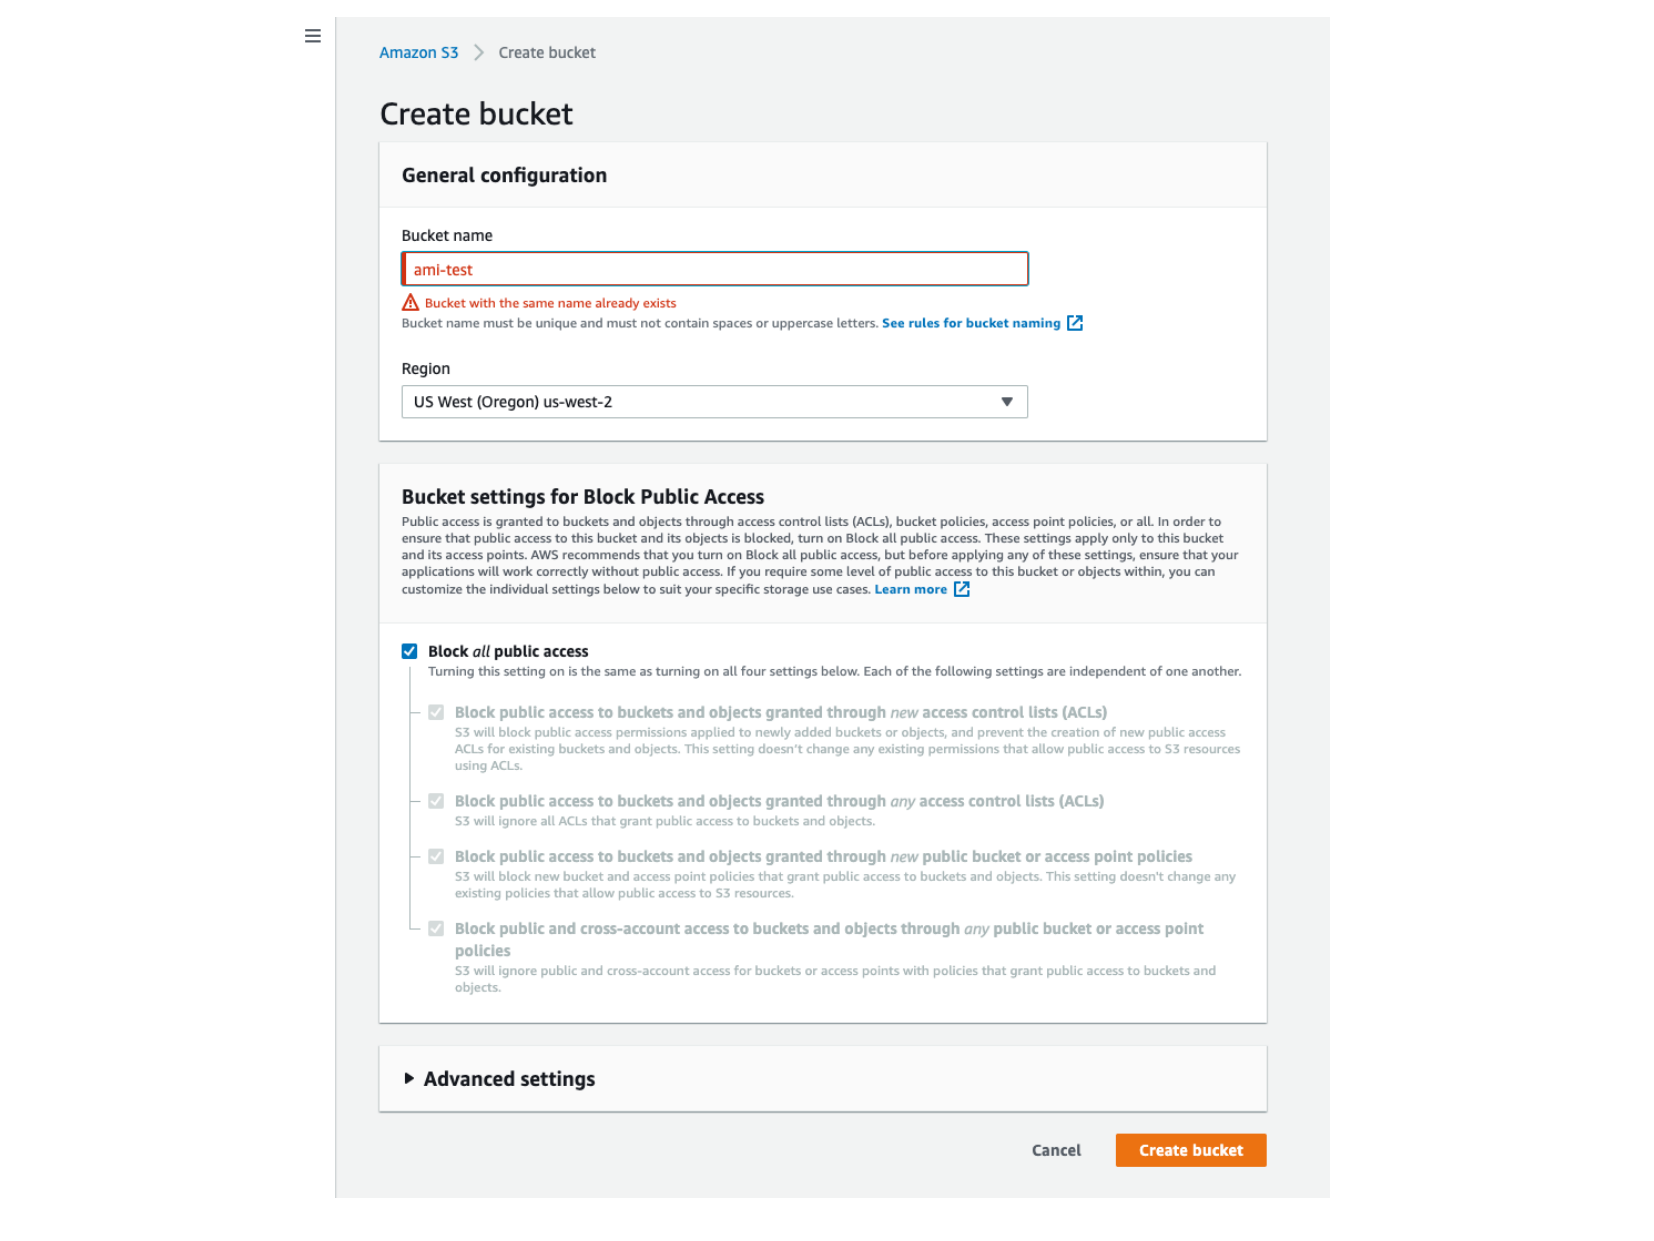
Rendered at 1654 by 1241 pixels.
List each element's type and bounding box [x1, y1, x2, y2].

picture [293, 17, 1330, 1198]
